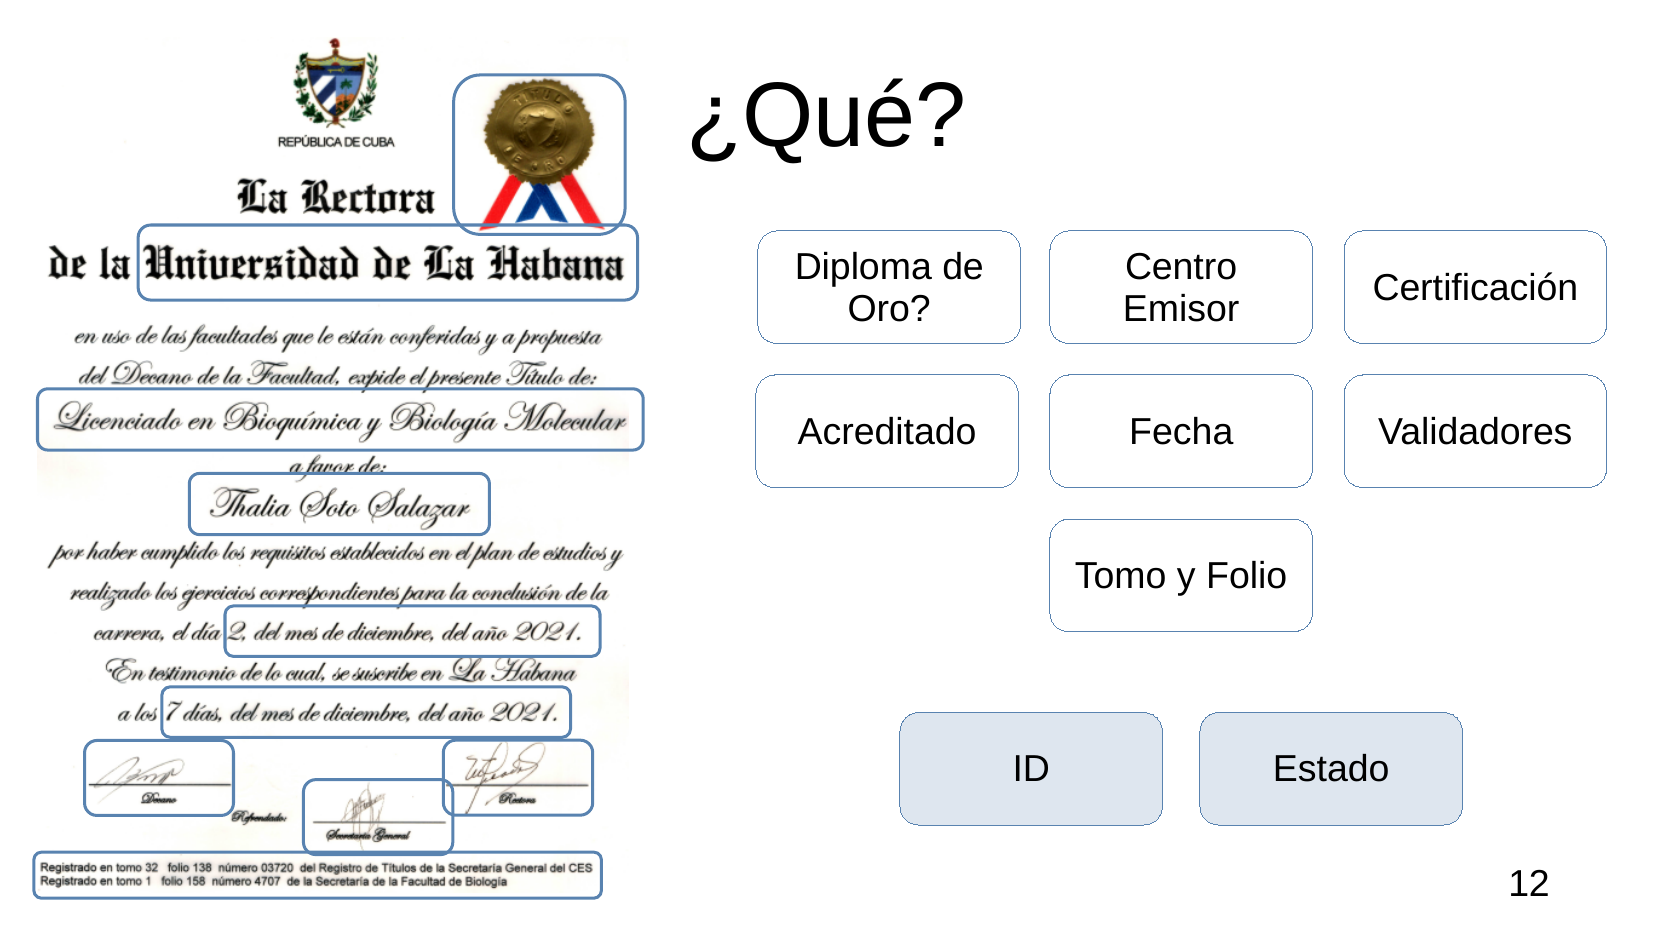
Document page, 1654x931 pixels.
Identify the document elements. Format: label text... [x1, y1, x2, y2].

text_box [138, 74, 638, 301]
text_box [161, 686, 571, 738]
text_box [33, 740, 602, 899]
text_box [37, 388, 644, 451]
text_box ID [899, 712, 1163, 826]
text_box [189, 473, 490, 535]
text_box Certificación [1344, 230, 1607, 344]
picture [37, 443, 629, 893]
text_box Centro Emisor [1049, 230, 1313, 344]
picture [37, 37, 629, 396]
text_box [225, 605, 601, 657]
text_box Validadores [1344, 374, 1607, 488]
text_box Acreditado [755, 374, 1019, 488]
text_box Tomo y Folio [1049, 519, 1313, 632]
text_box [84, 740, 234, 816]
text_box Diploma de Oro? [757, 230, 1021, 344]
text_box Fecha [1049, 374, 1313, 488]
text_box Estado [1199, 712, 1463, 826]
text_box <number> [1493, 855, 1654, 931]
title ¿Qué? [629, 37, 1571, 193]
